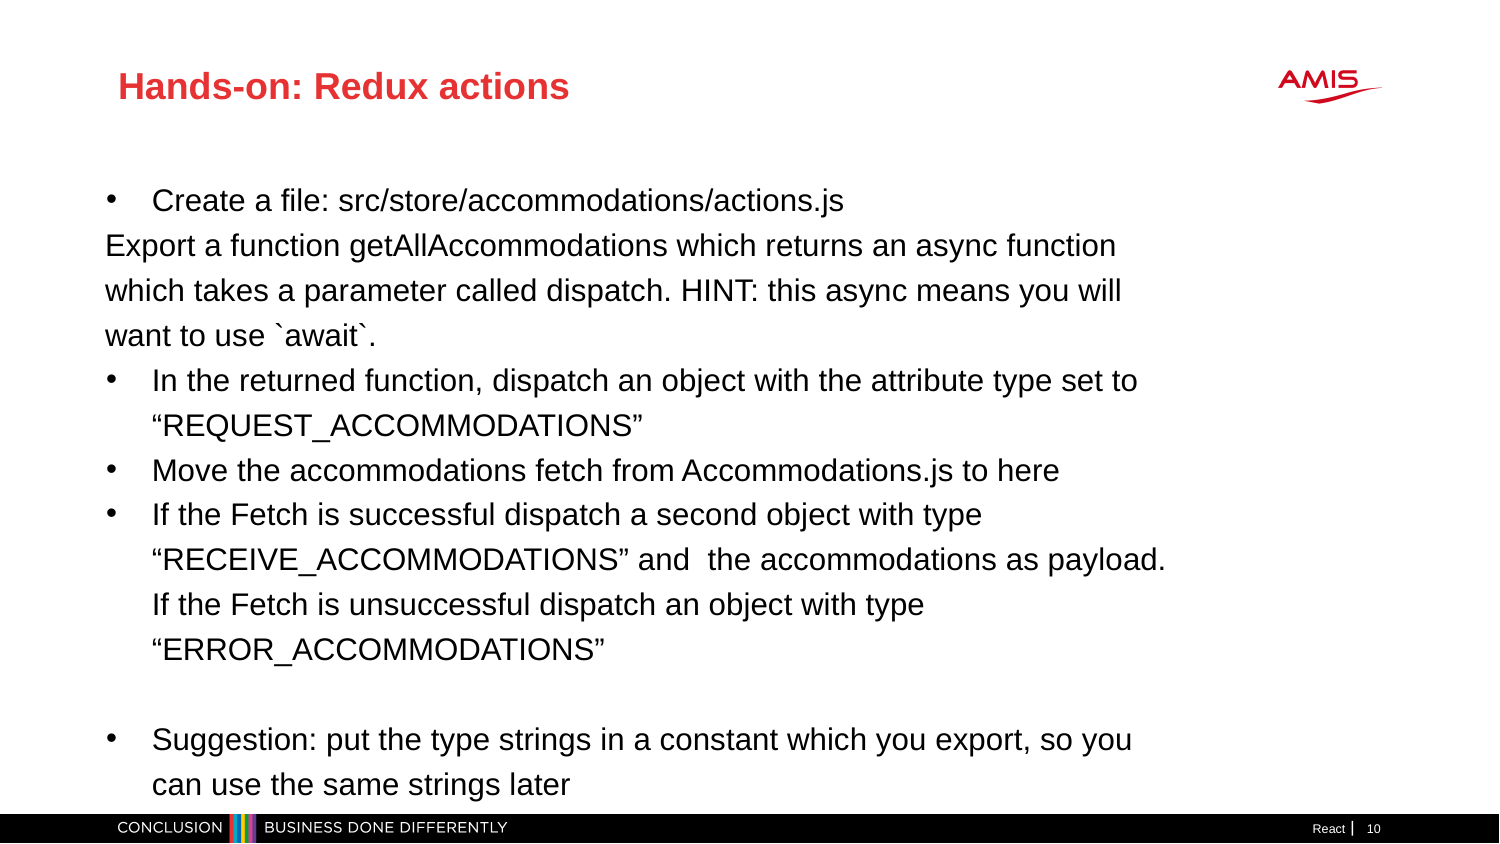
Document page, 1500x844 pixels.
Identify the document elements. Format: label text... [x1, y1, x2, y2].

text_box Hands-on: Redux actions [118, 47, 1204, 129]
text_box React [814, 820, 1346, 838]
picture [1204, 58, 1387, 106]
text_box Create a file: src/store/accommodations/actions.js Export a function getAllAccommodations which returns an async function which takes a parameter called dispatch. HINT: this async means you will want to use `await`. In the returned function, dispatch an object with the attribute type set to “REQUEST_ACCOMMODATIONS” Move the accommodations fetch from Accommodations.js to here If the Fetch is successful dispatch a second object with type “RECEIVE_ACCOMMODATIONS” and the accommodations as payload. If the Fetch is unsuccessful dispatch an object with type “ERROR_ACCOMMODATIONS” Suggestion: put the type strings in a constant which you export, so you can use the same strings later [104, 128, 1191, 765]
picture [0, 814, 236, 843]
text_box <number> [1358, 820, 1381, 838]
picture [239, 814, 1499, 843]
